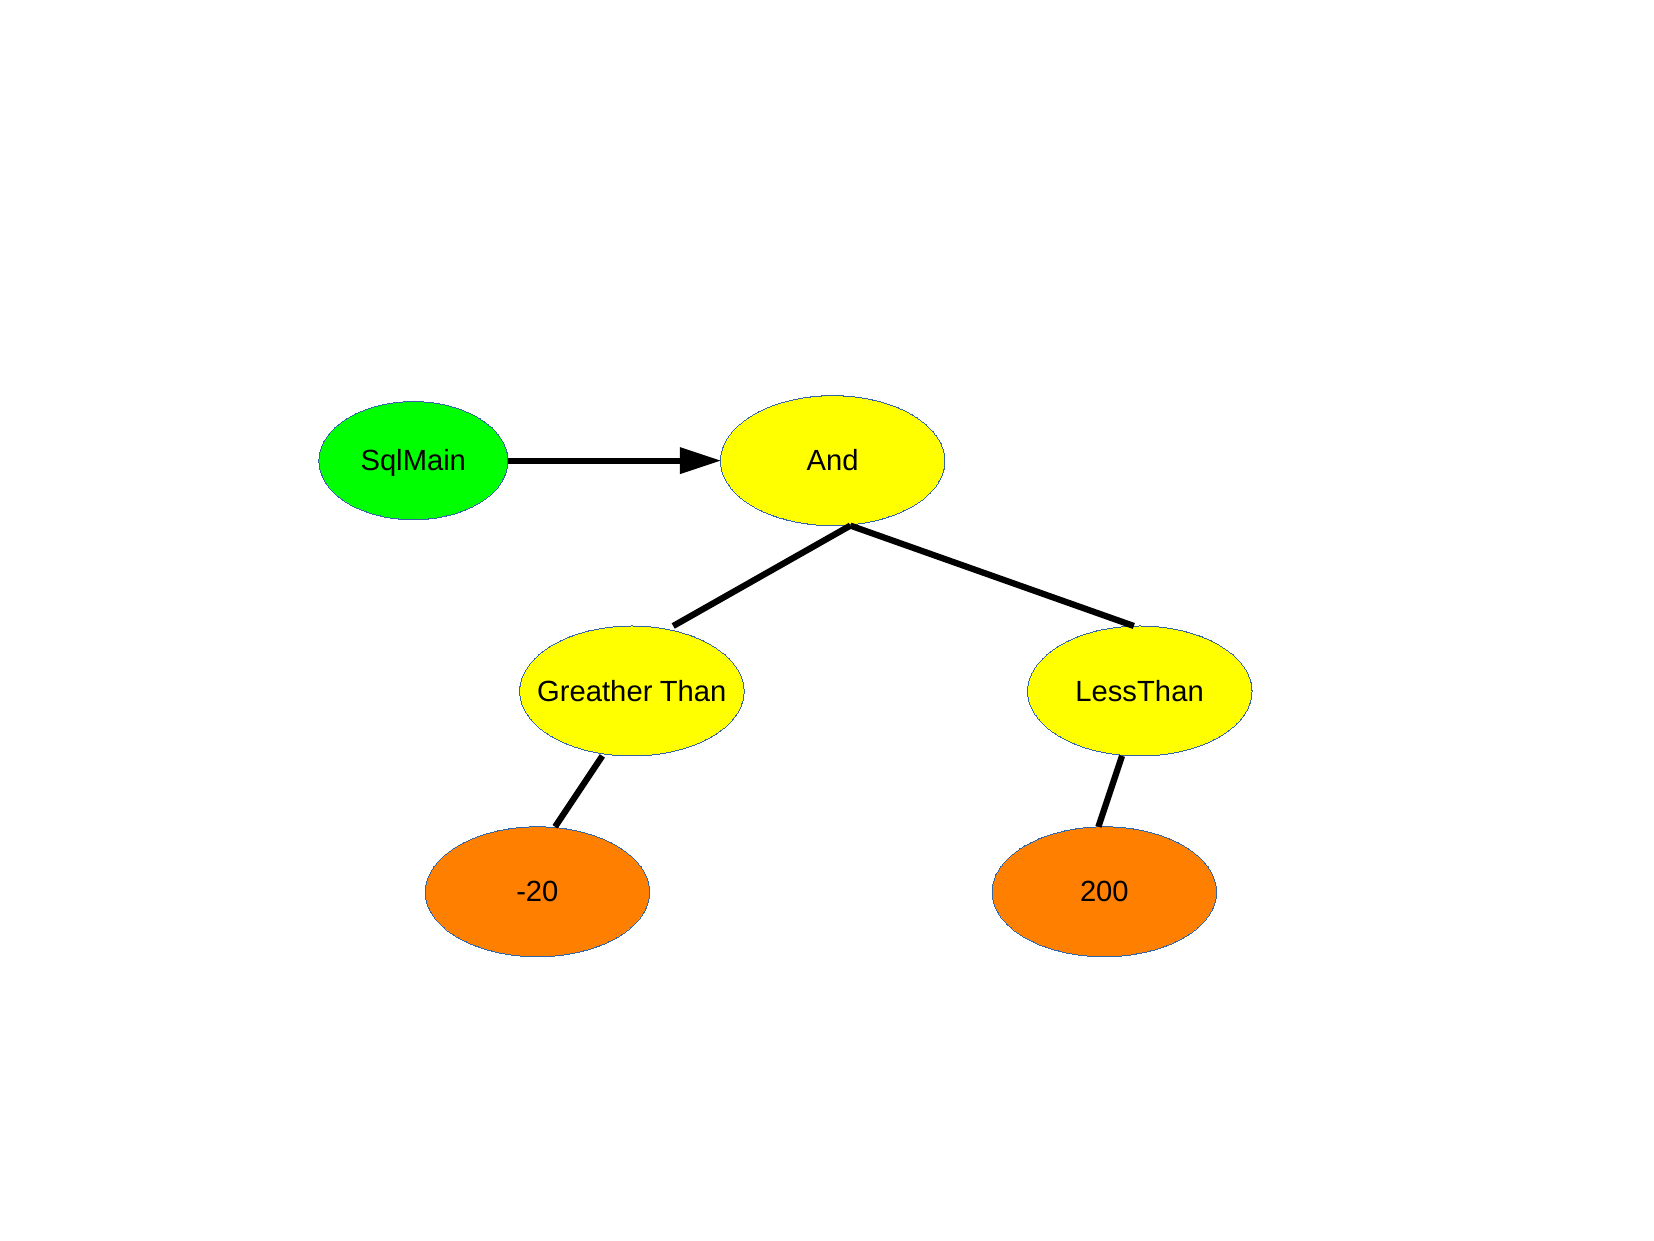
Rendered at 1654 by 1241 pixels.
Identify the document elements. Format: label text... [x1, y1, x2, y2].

text_box SqlMain [318, 401, 508, 520]
text_box Greather Than [519, 625, 745, 756]
text_box 200 [992, 826, 1217, 957]
text_box -20 [425, 826, 650, 957]
text_box LessThan [1027, 625, 1253, 756]
text_box And [720, 395, 945, 526]
